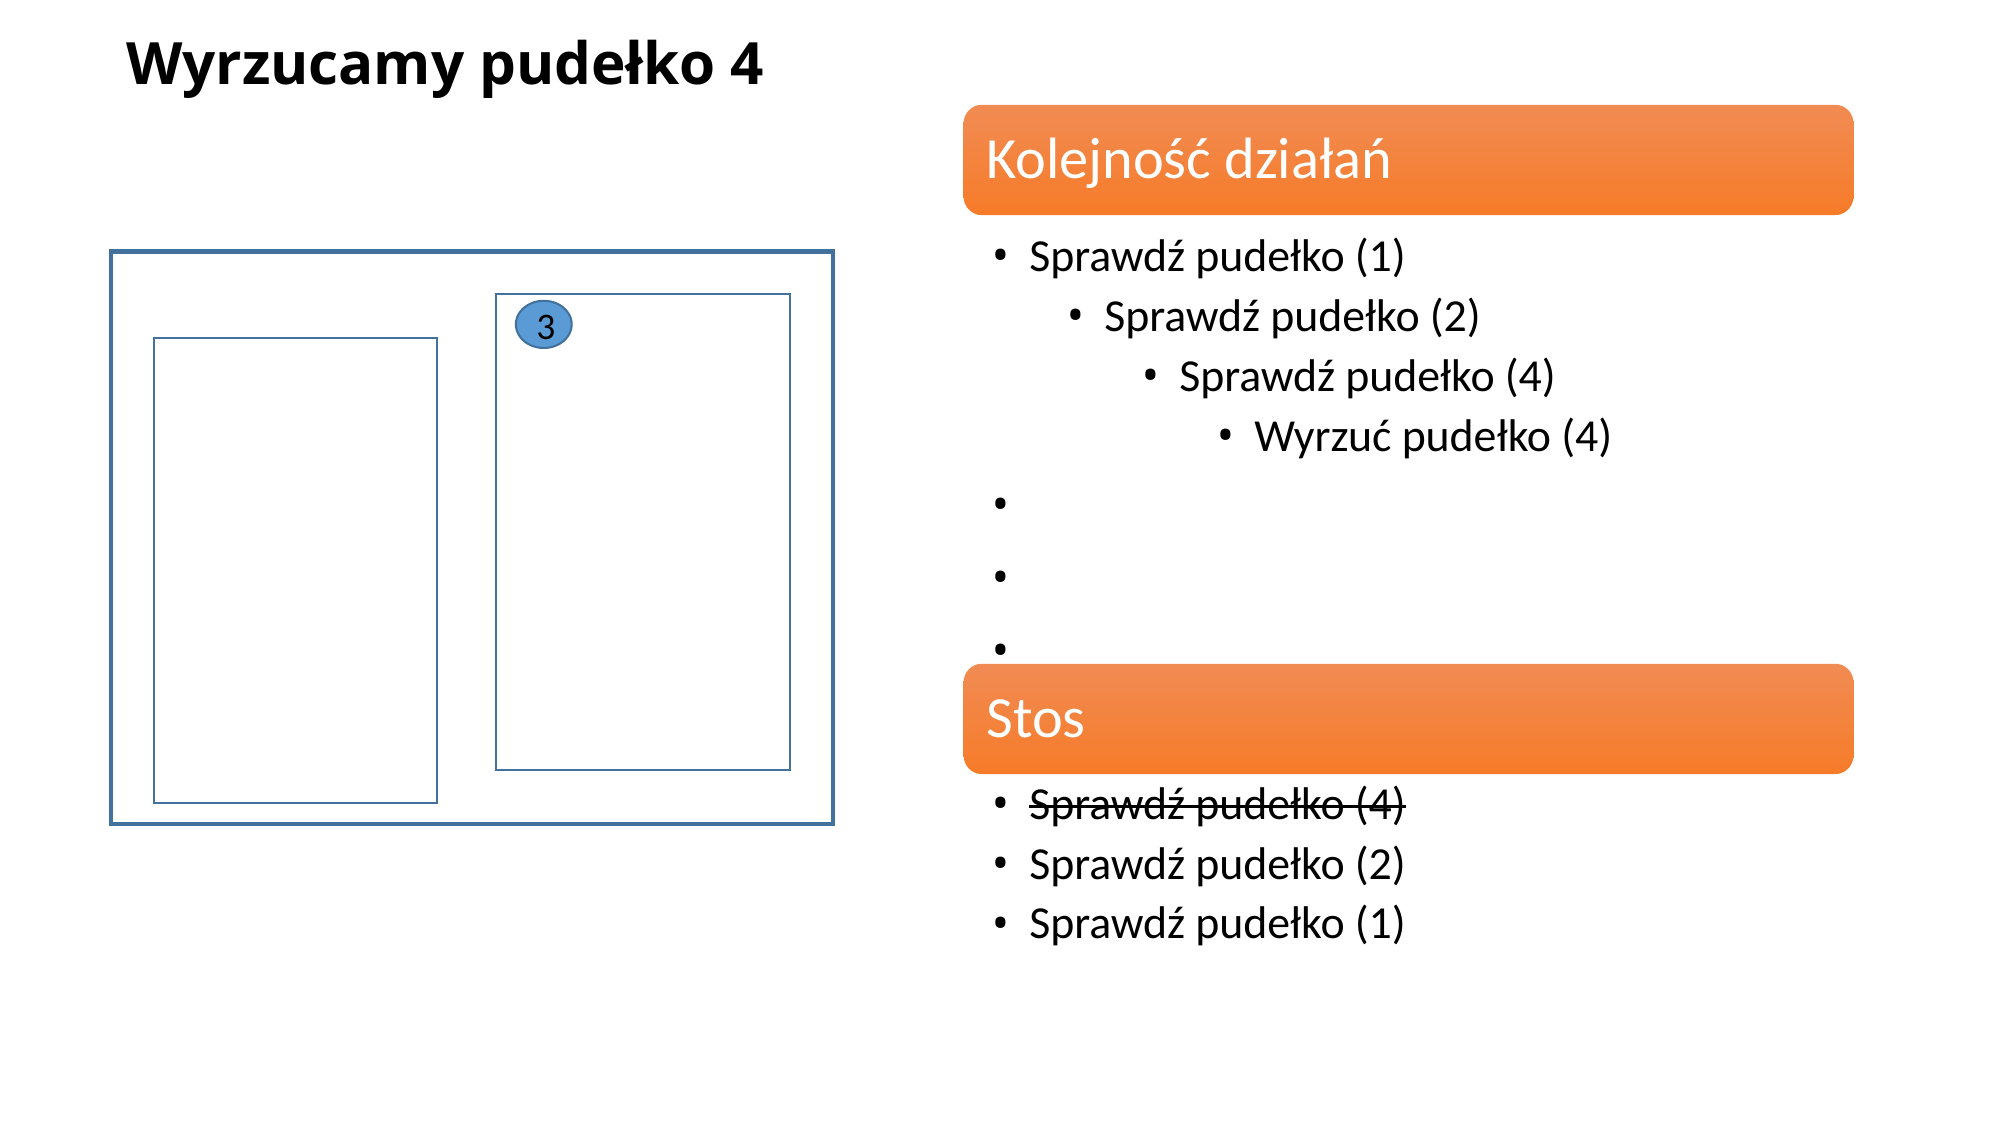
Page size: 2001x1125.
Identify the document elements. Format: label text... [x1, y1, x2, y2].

text_box Wyrzucamy pudełko 4 [110, 19, 2000, 106]
text_box Kolejność działań [963, 106, 1854, 216]
text_box 3 [521, 294, 555, 355]
text_box [515, 310, 521, 338]
text_box Sprawdź pudełko (4) Sprawdź pudełko (2) Sprawdź pudełko (1) [963, 773, 1854, 960]
text_box Sprawdź pudełko (1) Sprawdź pudełko (2) Sprawdź pudełko (4) Wyrzuć pudełko (4) [963, 226, 1854, 664]
text_box Stos [963, 663, 1854, 773]
text_box [555, 302, 572, 346]
